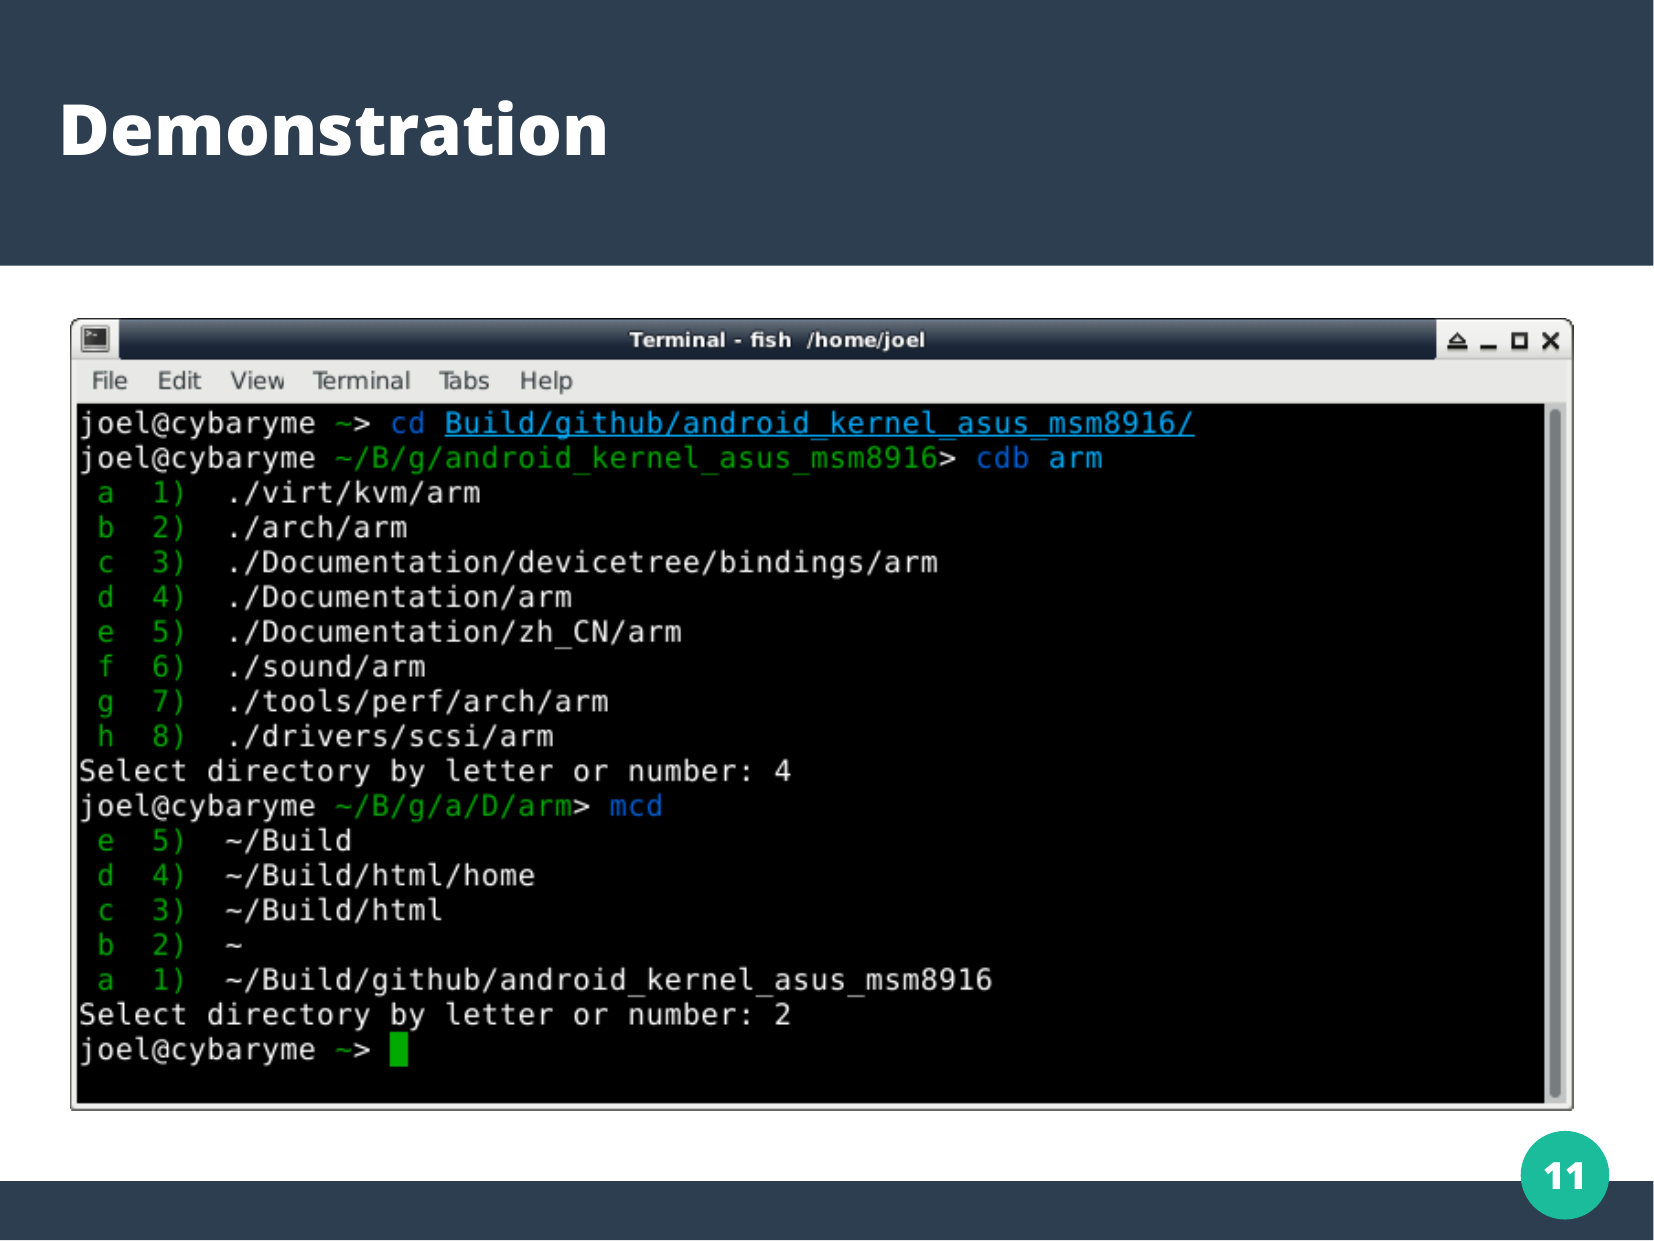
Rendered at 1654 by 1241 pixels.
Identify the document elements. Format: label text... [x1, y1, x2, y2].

picture [70, 318, 1574, 1111]
title Demonstration [59, 49, 1595, 207]
